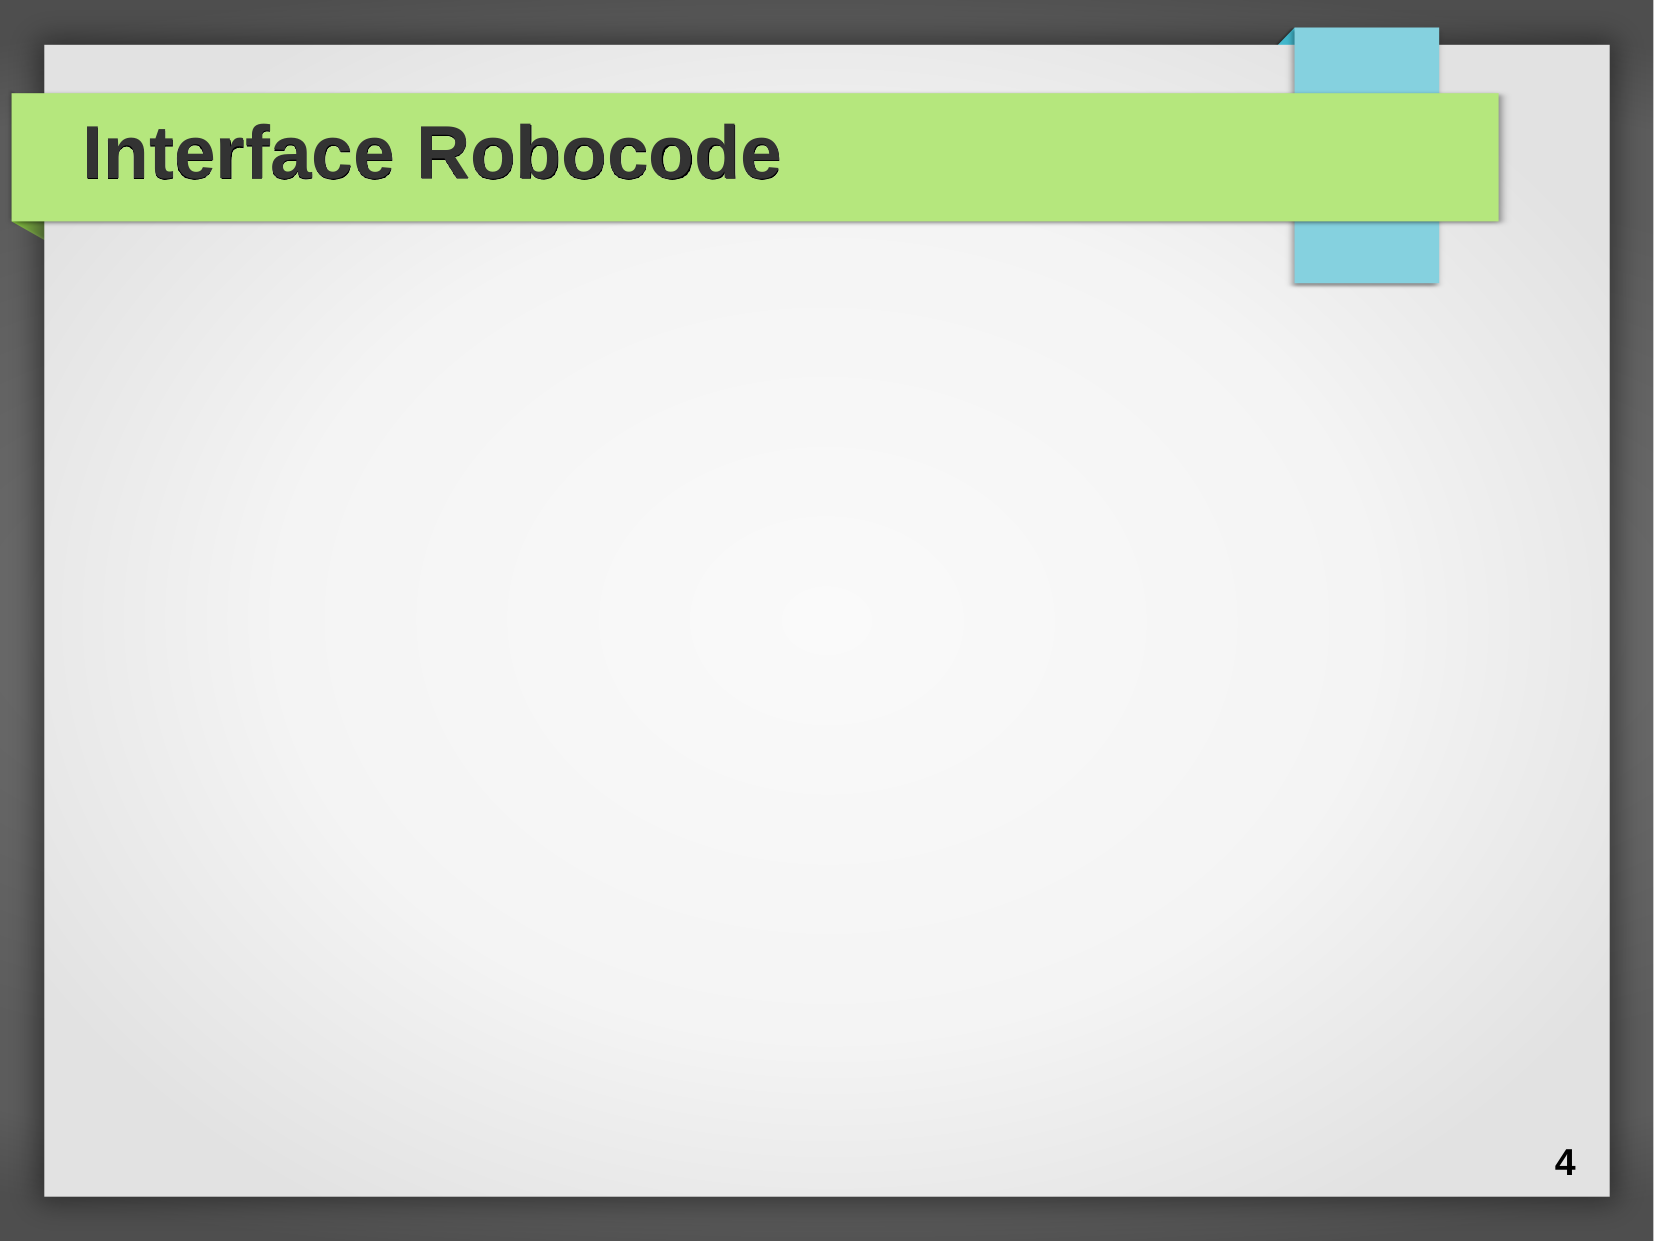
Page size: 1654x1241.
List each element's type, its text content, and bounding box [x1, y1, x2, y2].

text_box <numéro> [1540, 1133, 1654, 1205]
title Interface Robocode [82, 49, 1571, 257]
picture [0, 0, 1654, 1241]
